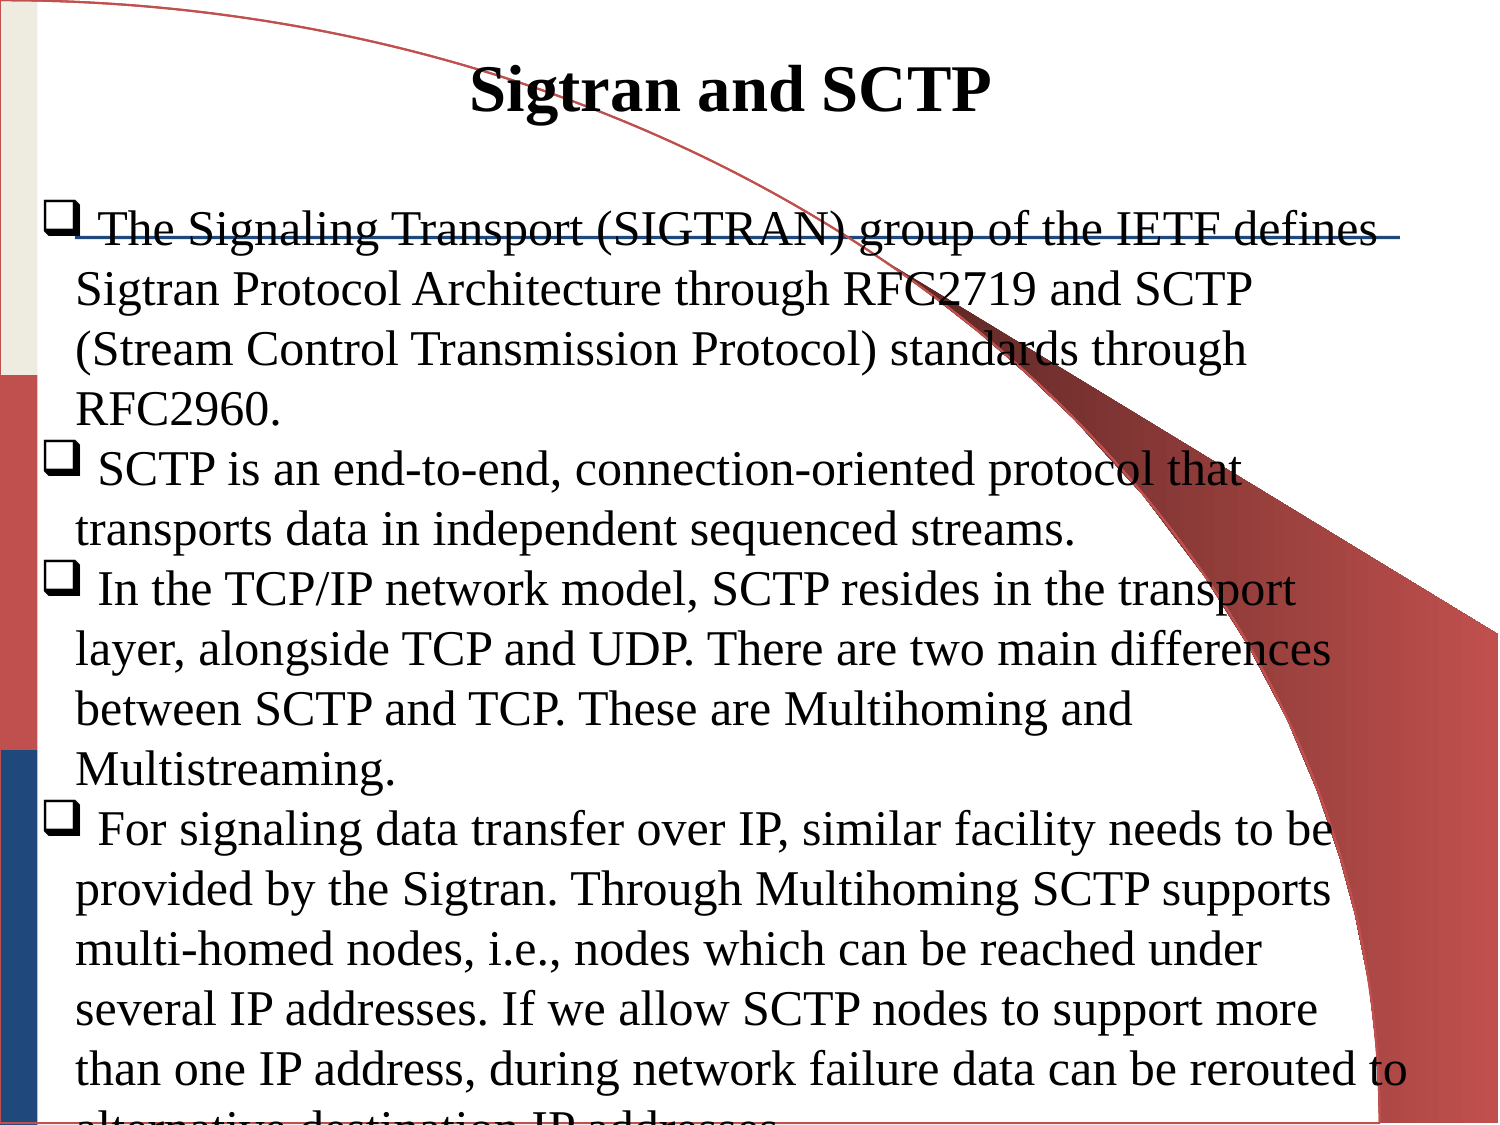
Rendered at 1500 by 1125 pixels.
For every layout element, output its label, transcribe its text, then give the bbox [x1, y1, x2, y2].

text_box The Signaling Transport (SIGTRAN) group of the IETF defines Sigtran Protocol Architecture through RFC2719 and SCTP (Stream Control Transmission Protocol) standards through RFC2960. SCTP is an end-to-end, connection-oriented protocol that transports data in independent sequenced streams. In the TCP/IP network model, SCTP resides in the transport layer, alongside TCP and UDP. There are two main differences between SCTP and TCP. These are Multihoming and Multistreaming. For signaling data transfer over IP, similar facility needs to be provided by the Sigtran. Through Multihoming SCTP supports multi-homed nodes, i.e., nodes which can be reached under several IP addresses. If we allow SCTP nodes to support more than one IP address, during network failure data can be rerouted to alternative destination IP addresses. [24, 187, 1425, 1125]
text_box Sigtran and SCTP [62, 37, 1400, 133]
